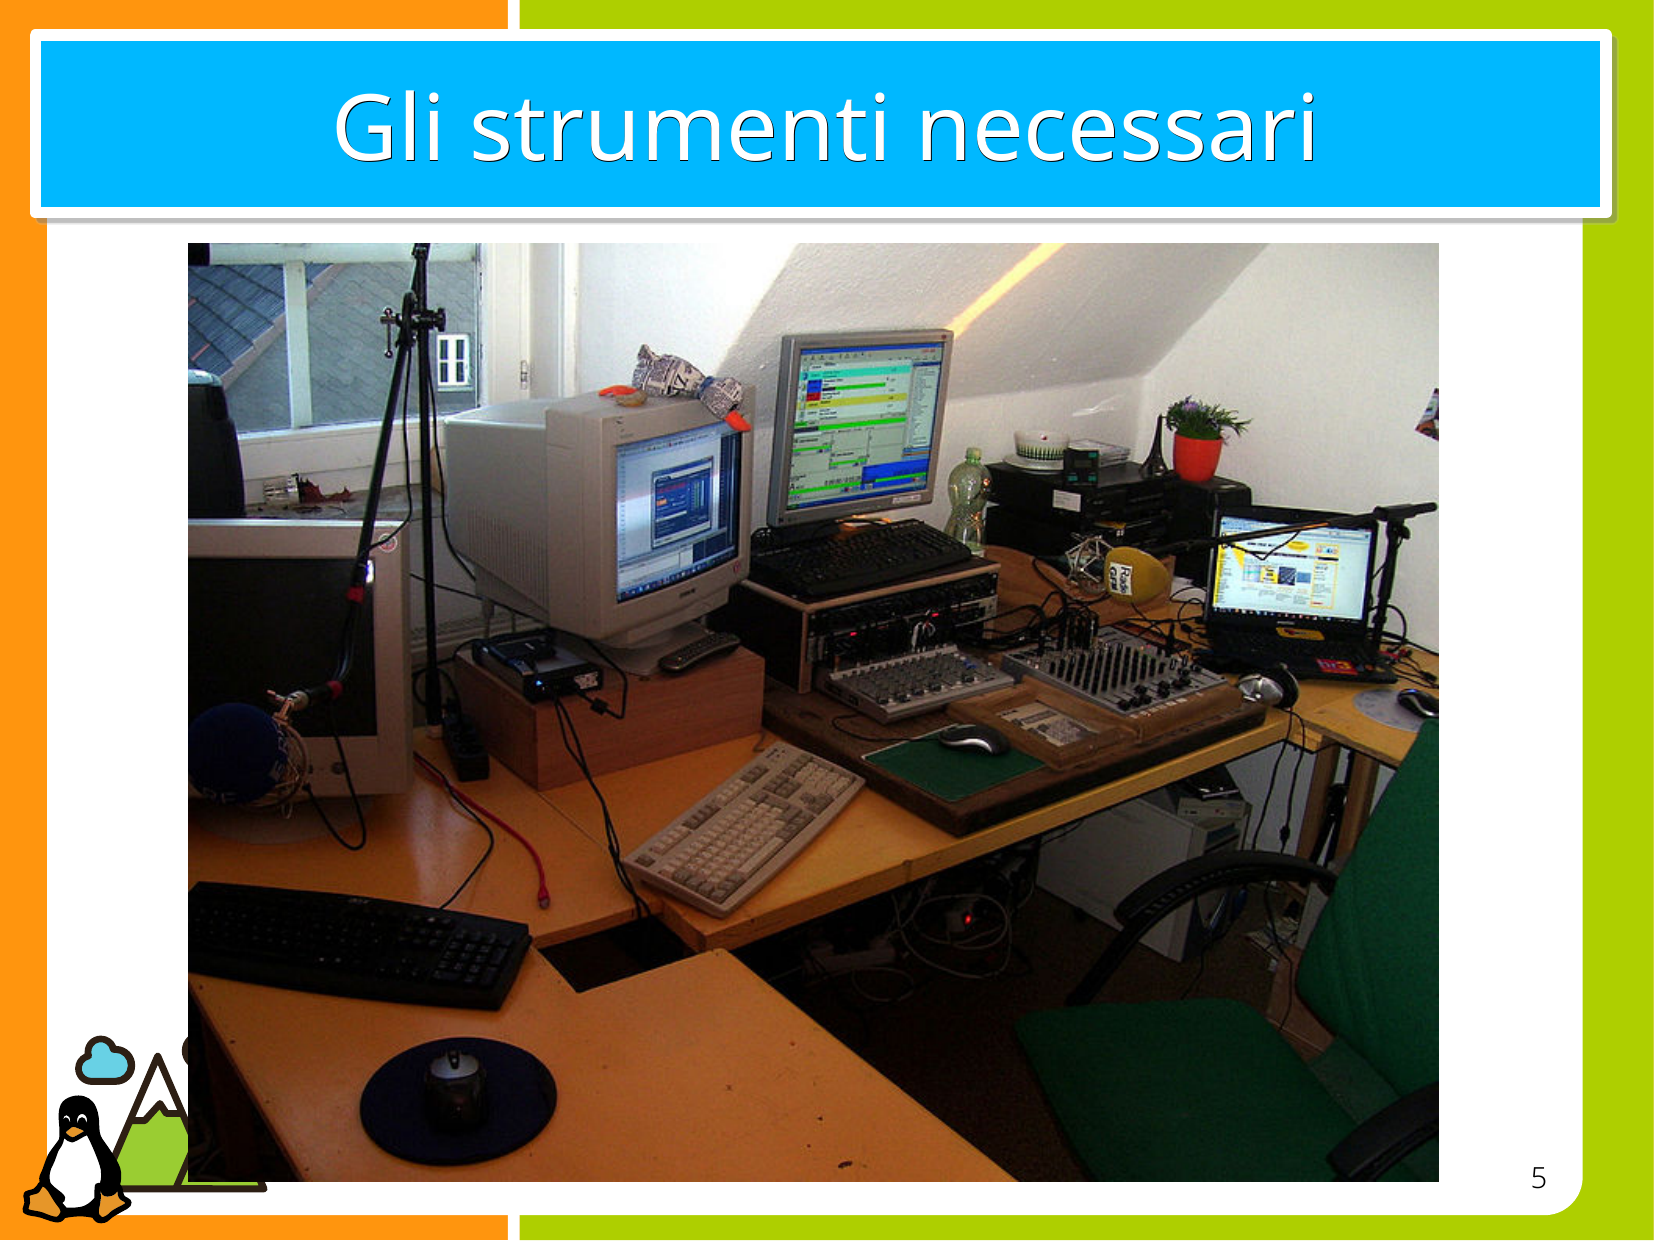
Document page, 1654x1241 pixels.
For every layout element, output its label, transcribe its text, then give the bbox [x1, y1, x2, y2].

picture [188, 243, 1439, 1182]
title Gli strumenti necessari [82, 49, 1571, 201]
